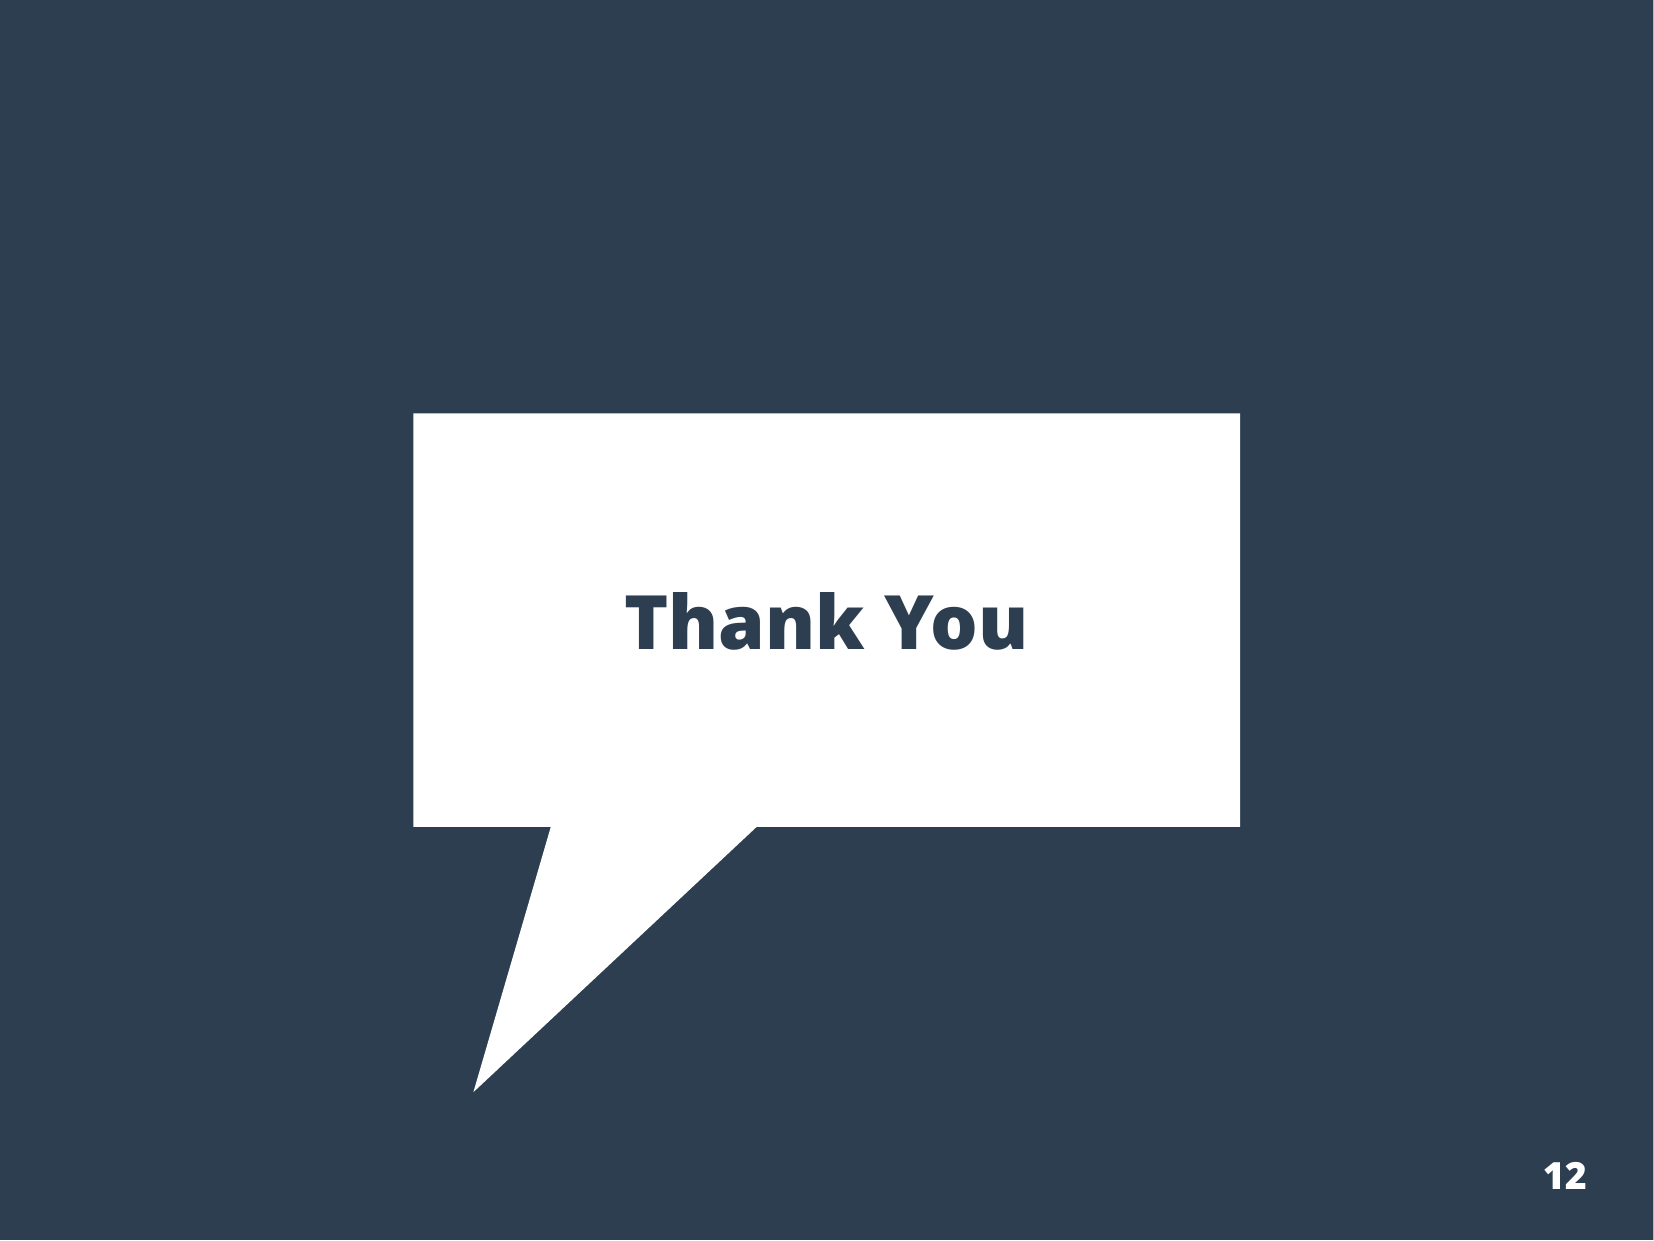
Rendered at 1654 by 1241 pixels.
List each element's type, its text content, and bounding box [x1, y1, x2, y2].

title Thank You [442, 442, 1211, 798]
